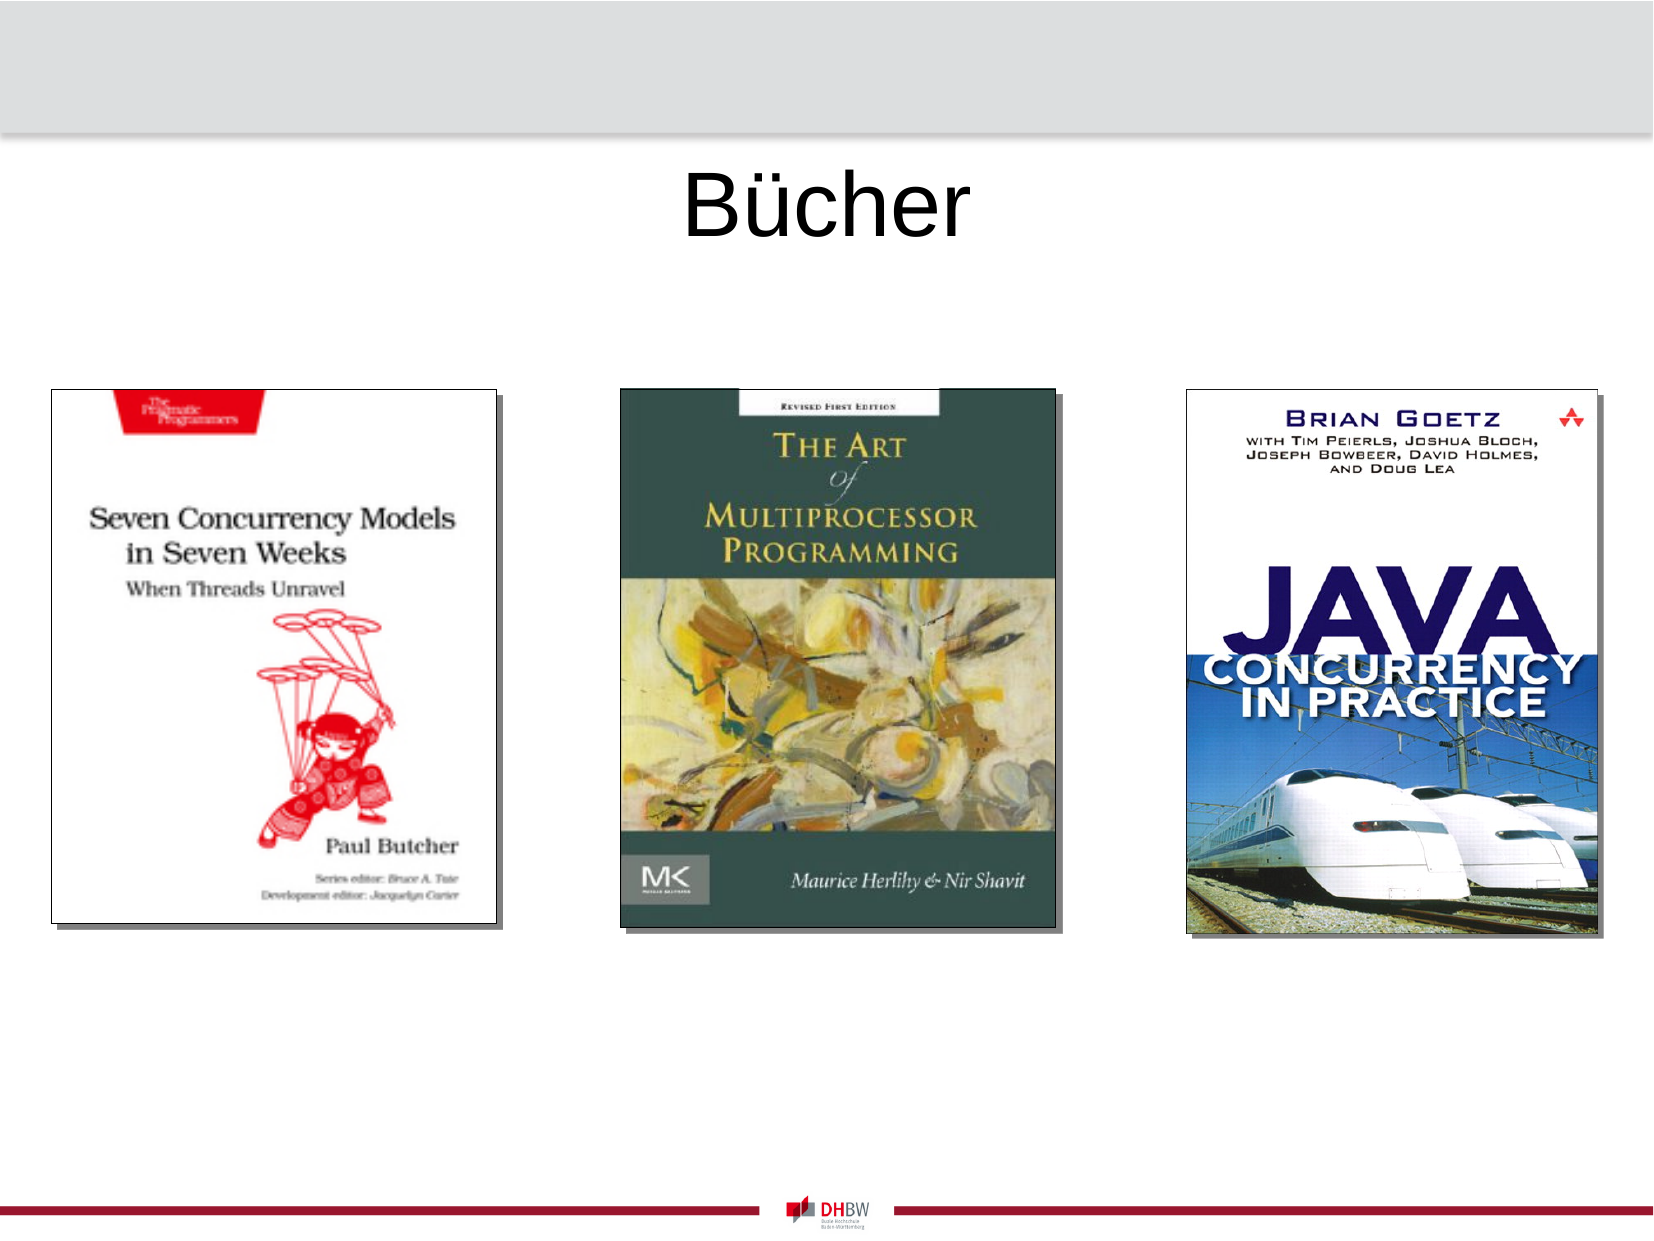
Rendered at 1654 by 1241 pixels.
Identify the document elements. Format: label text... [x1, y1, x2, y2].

picture [0, 1, 1654, 1237]
title Bücher [82, 49, 1571, 257]
